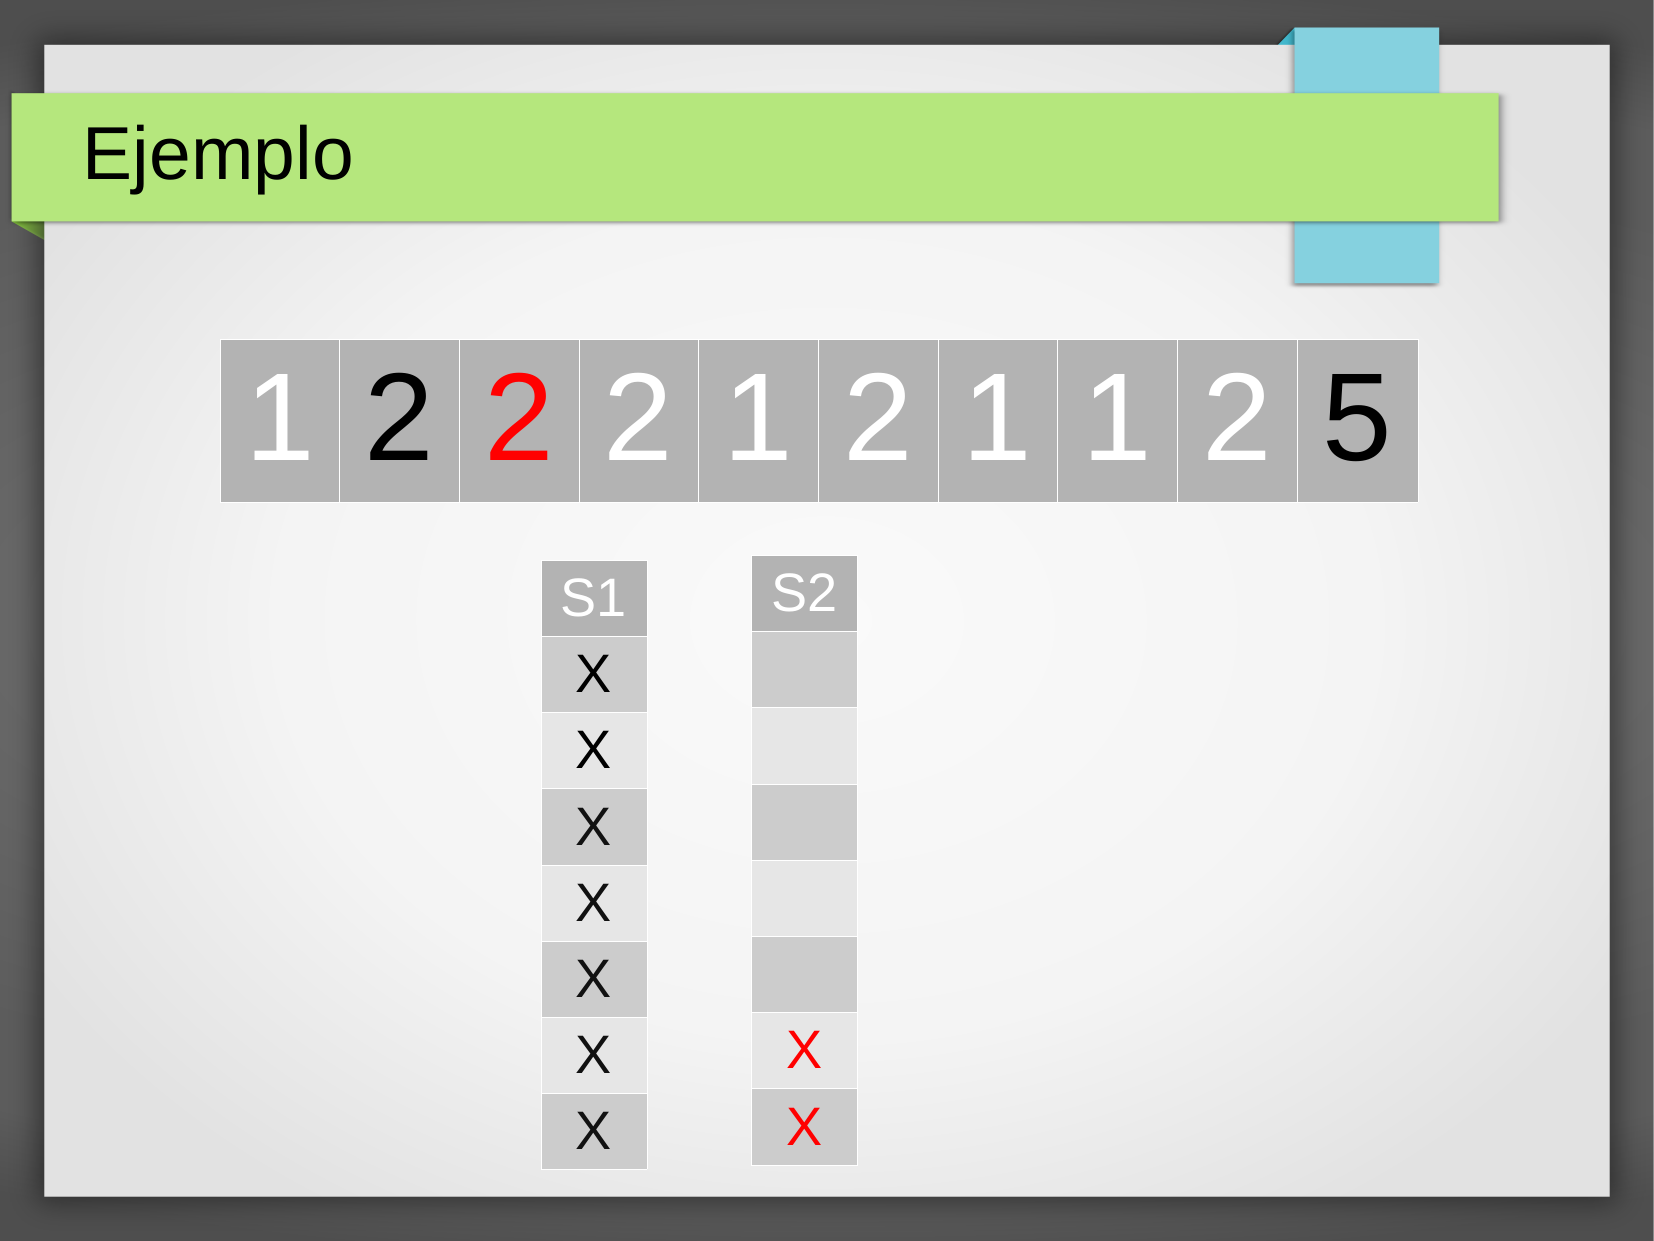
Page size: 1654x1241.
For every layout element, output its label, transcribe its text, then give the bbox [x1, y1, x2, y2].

picture [0, 0, 1654, 1241]
table_cell X [542, 1094, 647, 1169]
table_header 5 [1298, 340, 1418, 502]
table_cell X [542, 637, 647, 712]
table_cell X [542, 1018, 647, 1093]
table_cell [752, 937, 857, 1012]
table_cell X [542, 942, 647, 1017]
table_header 1 [221, 340, 339, 502]
table_header 1 [939, 340, 1057, 502]
table_header 2 [460, 340, 579, 502]
table_header 1 [1058, 340, 1177, 502]
table_cell [752, 632, 857, 707]
table_cell X [752, 1013, 857, 1088]
table_header S2 [752, 556, 857, 631]
table_cell X [752, 1089, 857, 1165]
table_header 2 [819, 340, 938, 502]
table_cell X [542, 789, 647, 865]
table_cell [752, 708, 857, 784]
table_header 2 [1178, 340, 1297, 502]
table_header 1 [699, 340, 818, 502]
table_header 2 [340, 340, 459, 502]
table_cell [752, 861, 857, 936]
table_header S1 [542, 561, 647, 636]
title Ejemplo [82, 94, 1264, 213]
table_cell X [542, 713, 647, 788]
table_header 2 [580, 340, 698, 502]
table_cell [752, 785, 857, 860]
table_cell X [542, 866, 647, 941]
